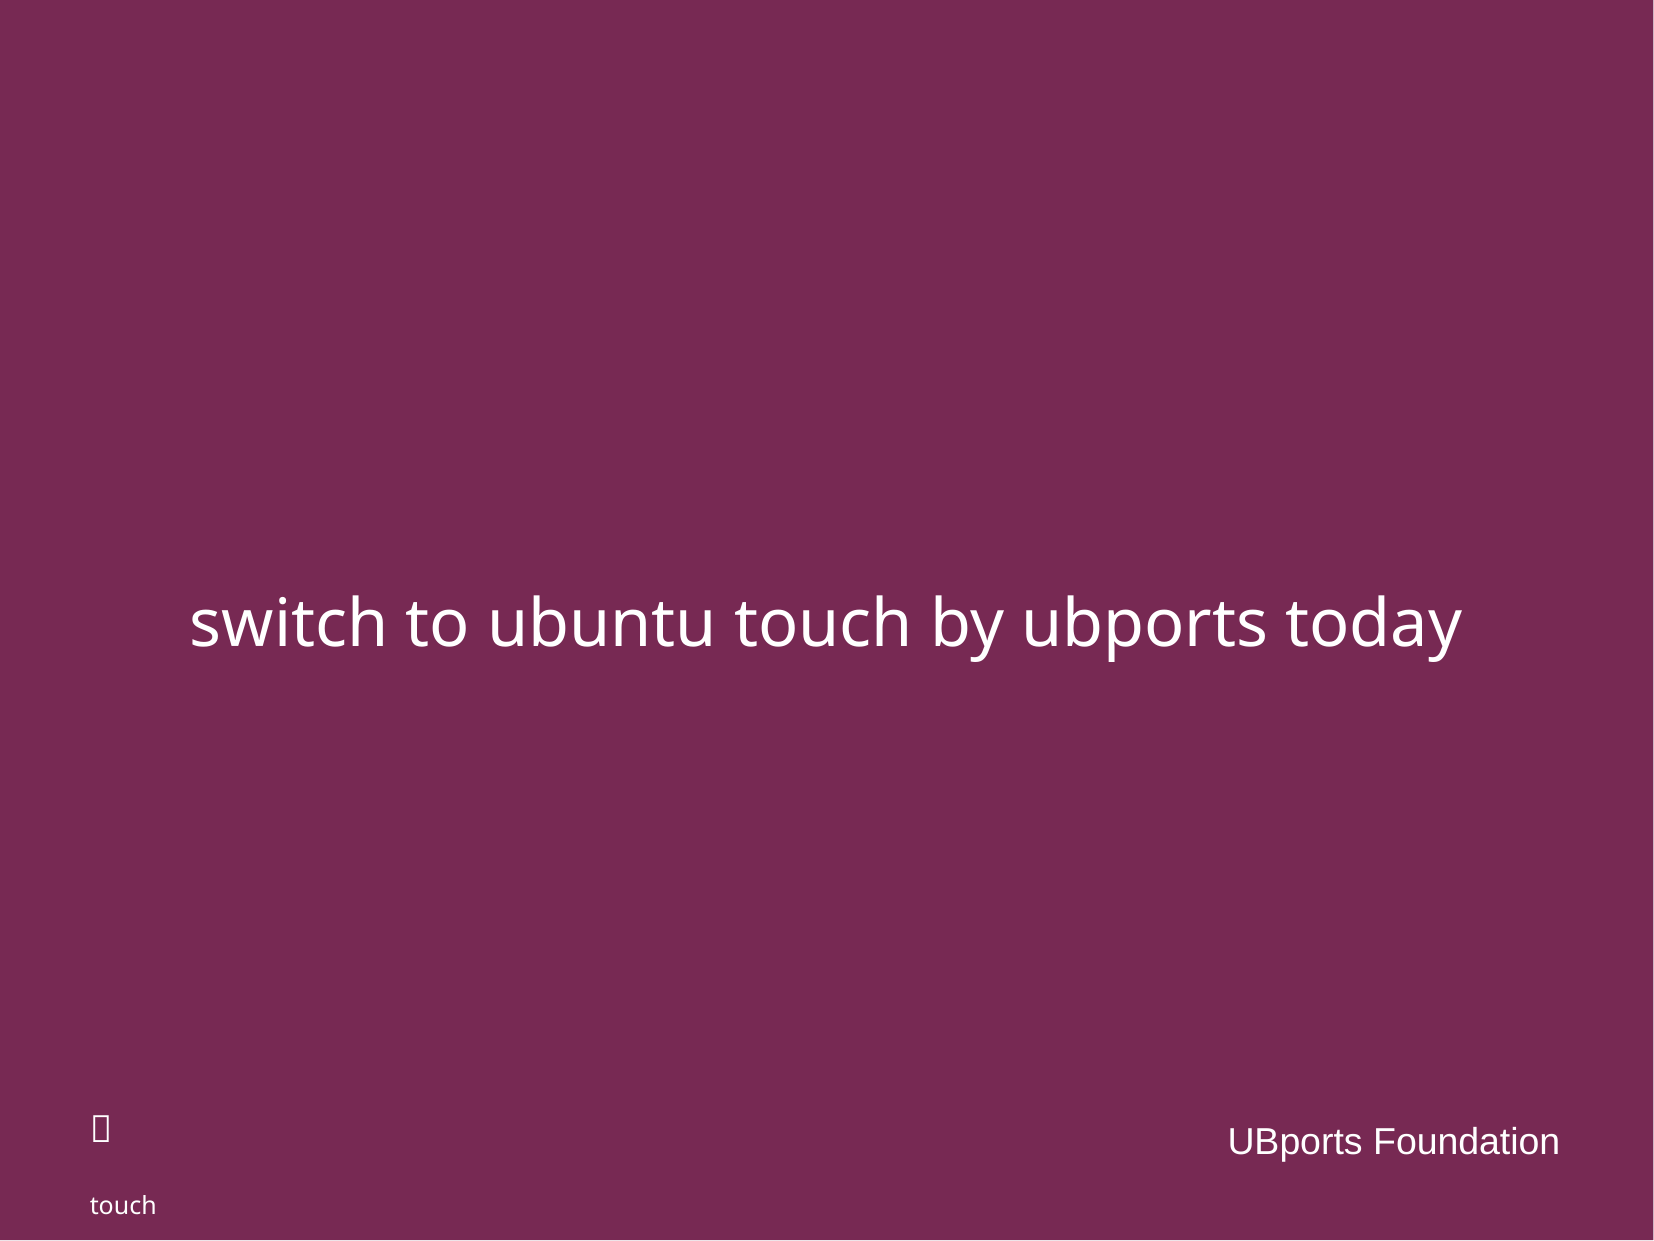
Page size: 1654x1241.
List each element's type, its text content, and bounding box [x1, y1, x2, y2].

subtitle switch to ubuntu touch by ubports today [82, 569, 1571, 671]
